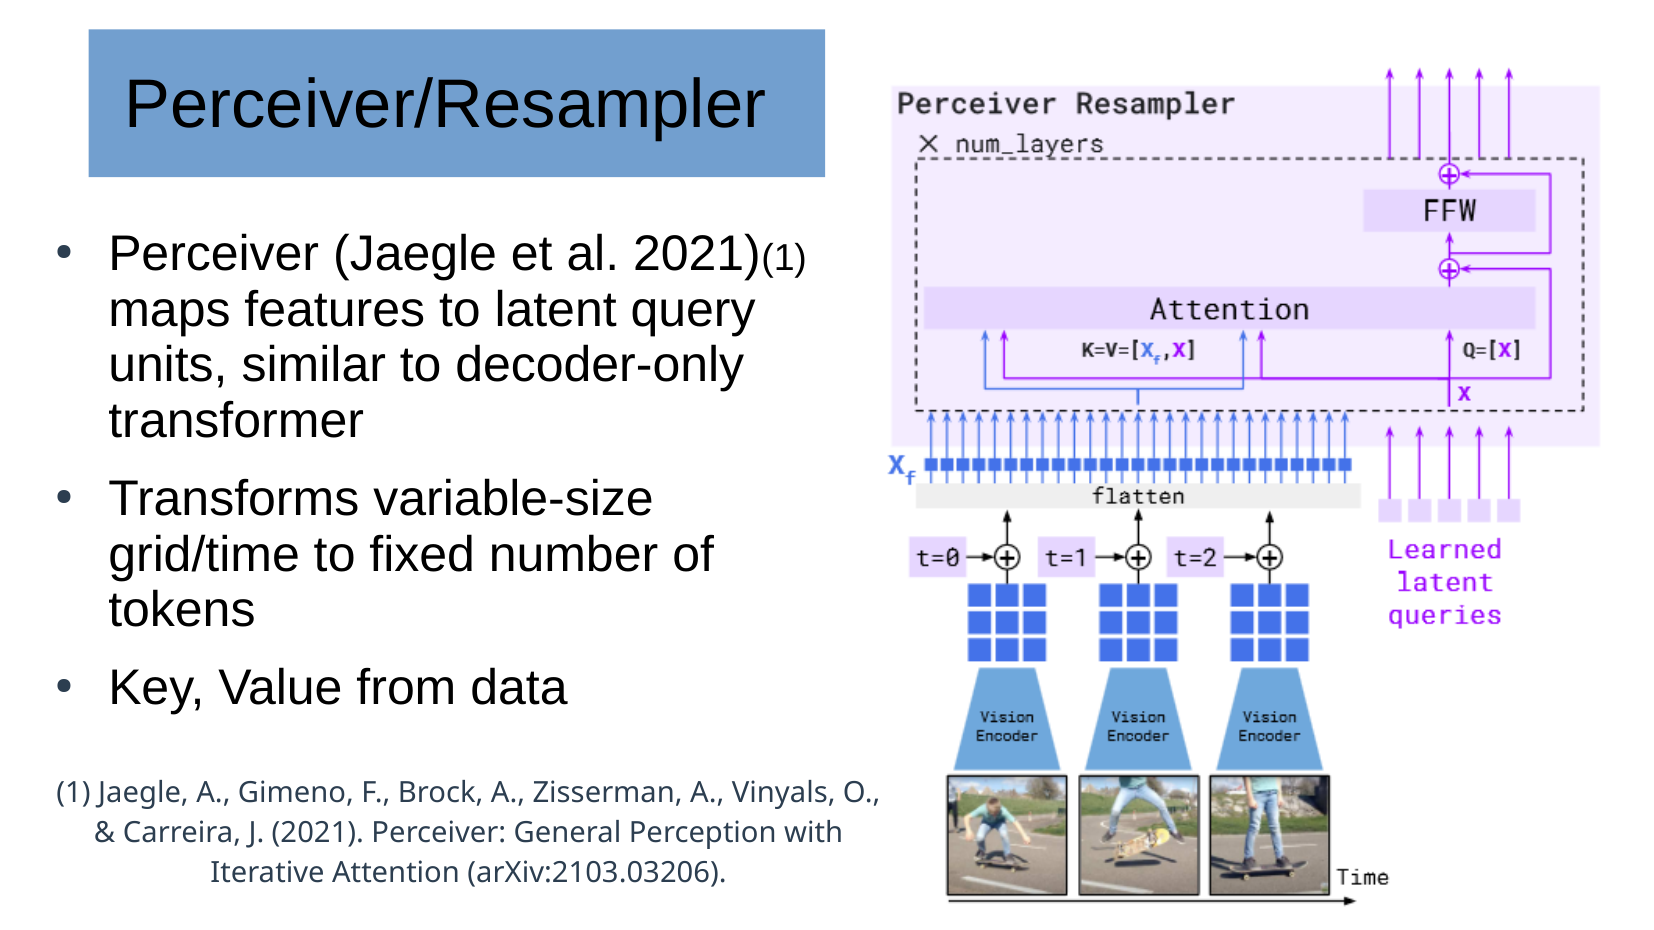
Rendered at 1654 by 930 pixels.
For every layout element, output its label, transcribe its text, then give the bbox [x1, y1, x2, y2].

list Perceiver (Jaegle et al. 2021)(1) maps features to latent query units, similar to decoder-only transformer Transforms variable-size grid/time to fixed number of tokens Key, Value from data [37, 225, 815, 750]
text_box (1) Jaegle, A., Gimeno, F., Brock, A., Zisserman, A., Vinyals, O., & Carreira, J. (2021). Perceiver: General Perception with Iterative Attention (arXiv:2103.03206). [37, 750, 901, 913]
picture [849, 37, 1613, 913]
title Perceiver/Resampler [88, 29, 826, 178]
